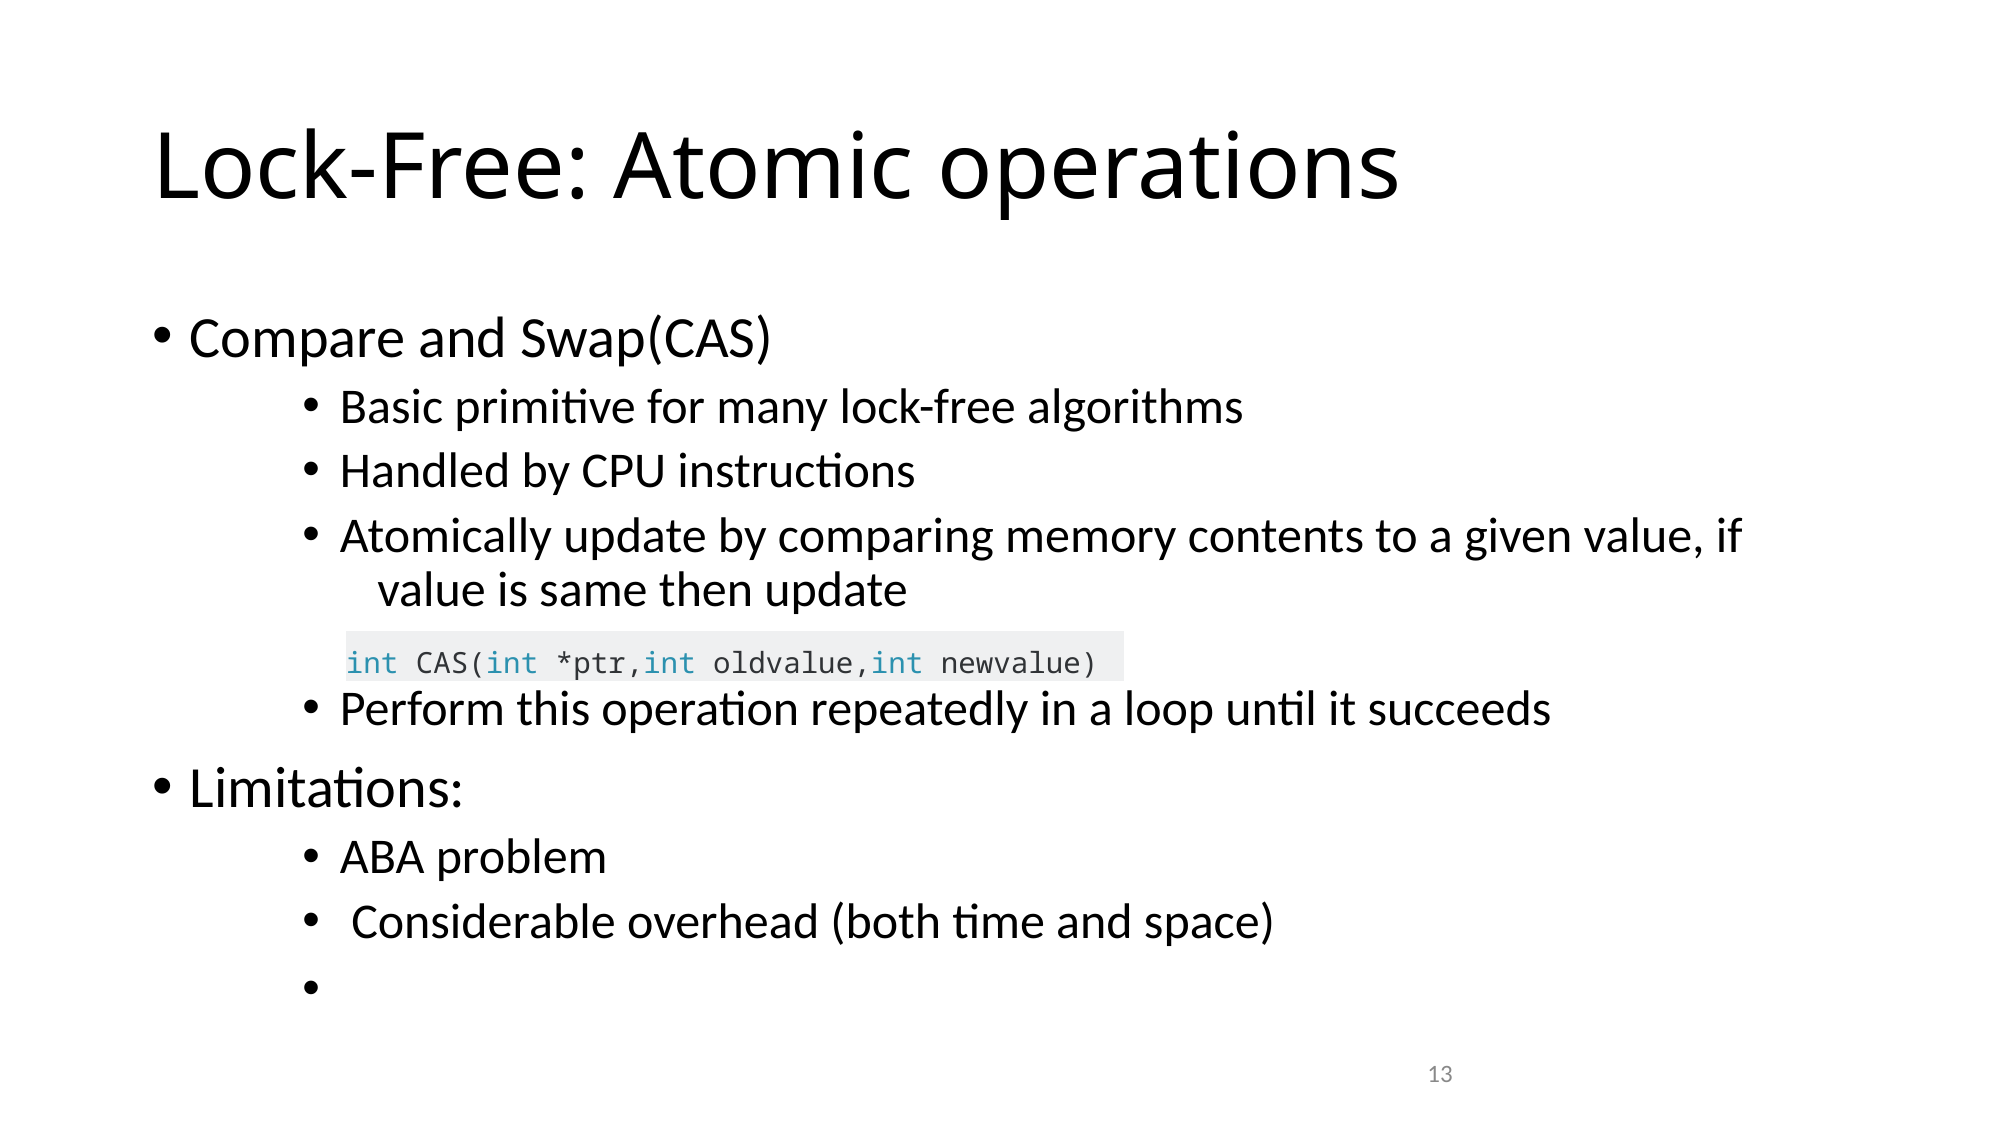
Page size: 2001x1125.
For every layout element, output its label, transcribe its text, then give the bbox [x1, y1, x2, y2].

title Lock-Free: Atomic operations [137, 59, 1863, 278]
text_box int CAS(int *ptr,int oldvalue,int newvalue) [346, 631, 1124, 681]
list Compare and Swap(CAS) Basic primitive for many lock-free algorithms Handled by CPU instructions Atomically update by comparing memory contents to a given value, if value is same then update Perform this operation repeatedly in a loop until it succeeds Limitations: ABA problem Considerable overhead (both time and space) [137, 299, 1863, 1014]
text_box [1412, 1042, 1863, 1103]
